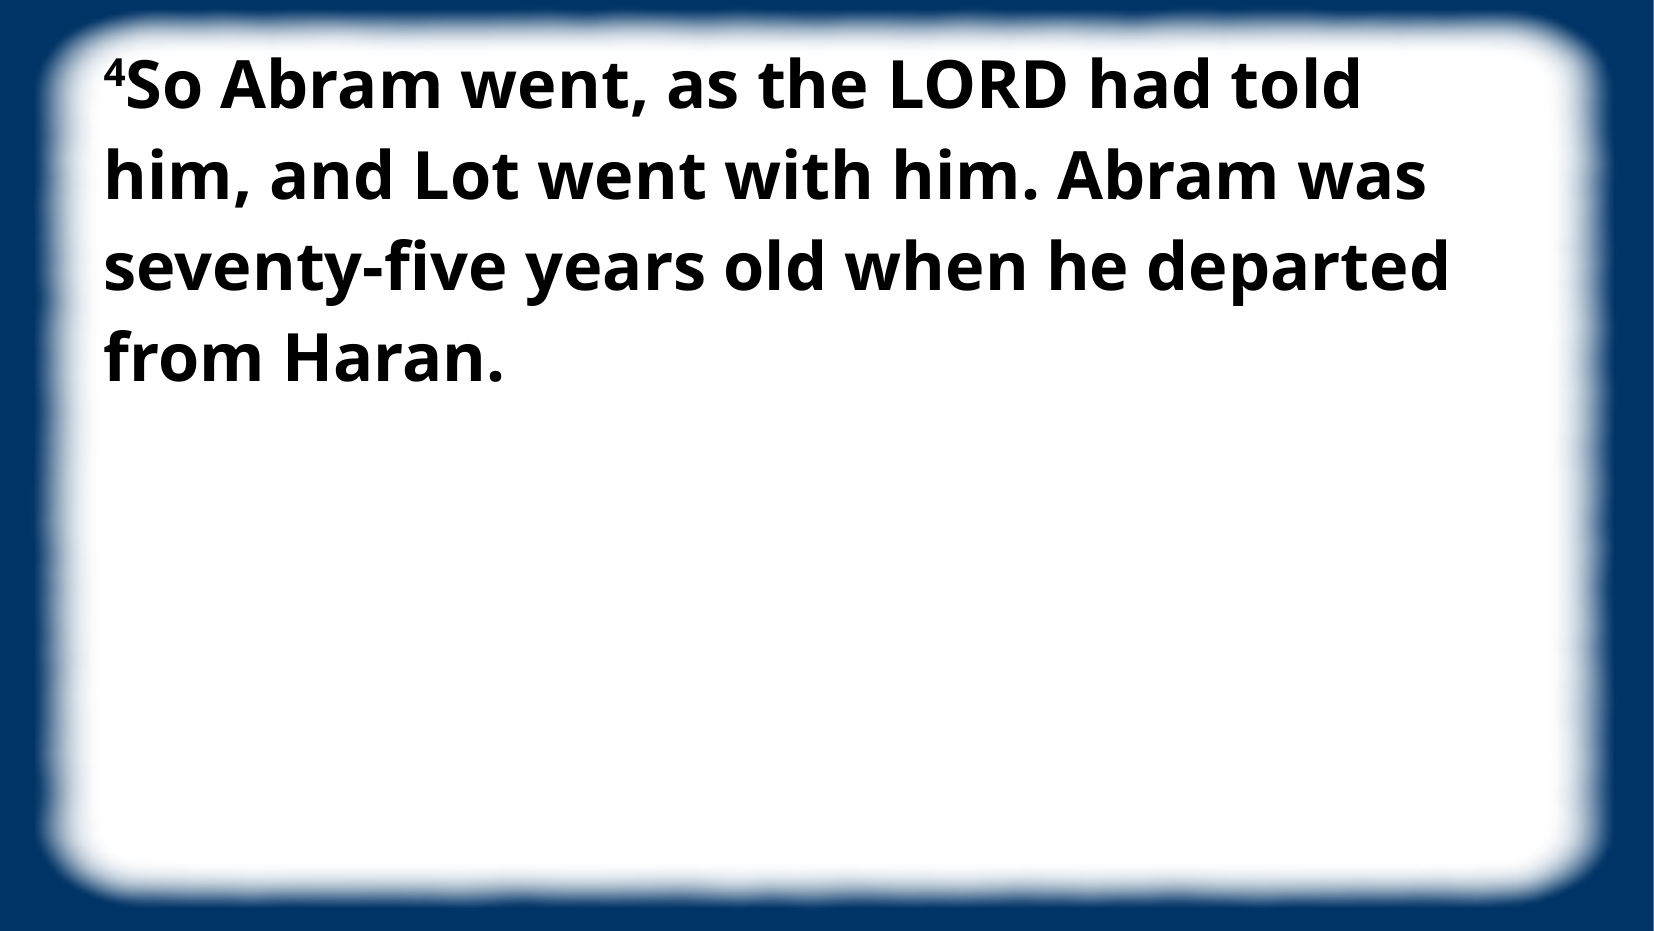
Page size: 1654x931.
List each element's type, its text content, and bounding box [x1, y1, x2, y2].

text_box 4So Abram went, as the Lord had told him, and Lot went with him. Abram was seventy-five years old when he departed from Haran. [88, 30, 1529, 312]
picture [0, 0, 1654, 931]
